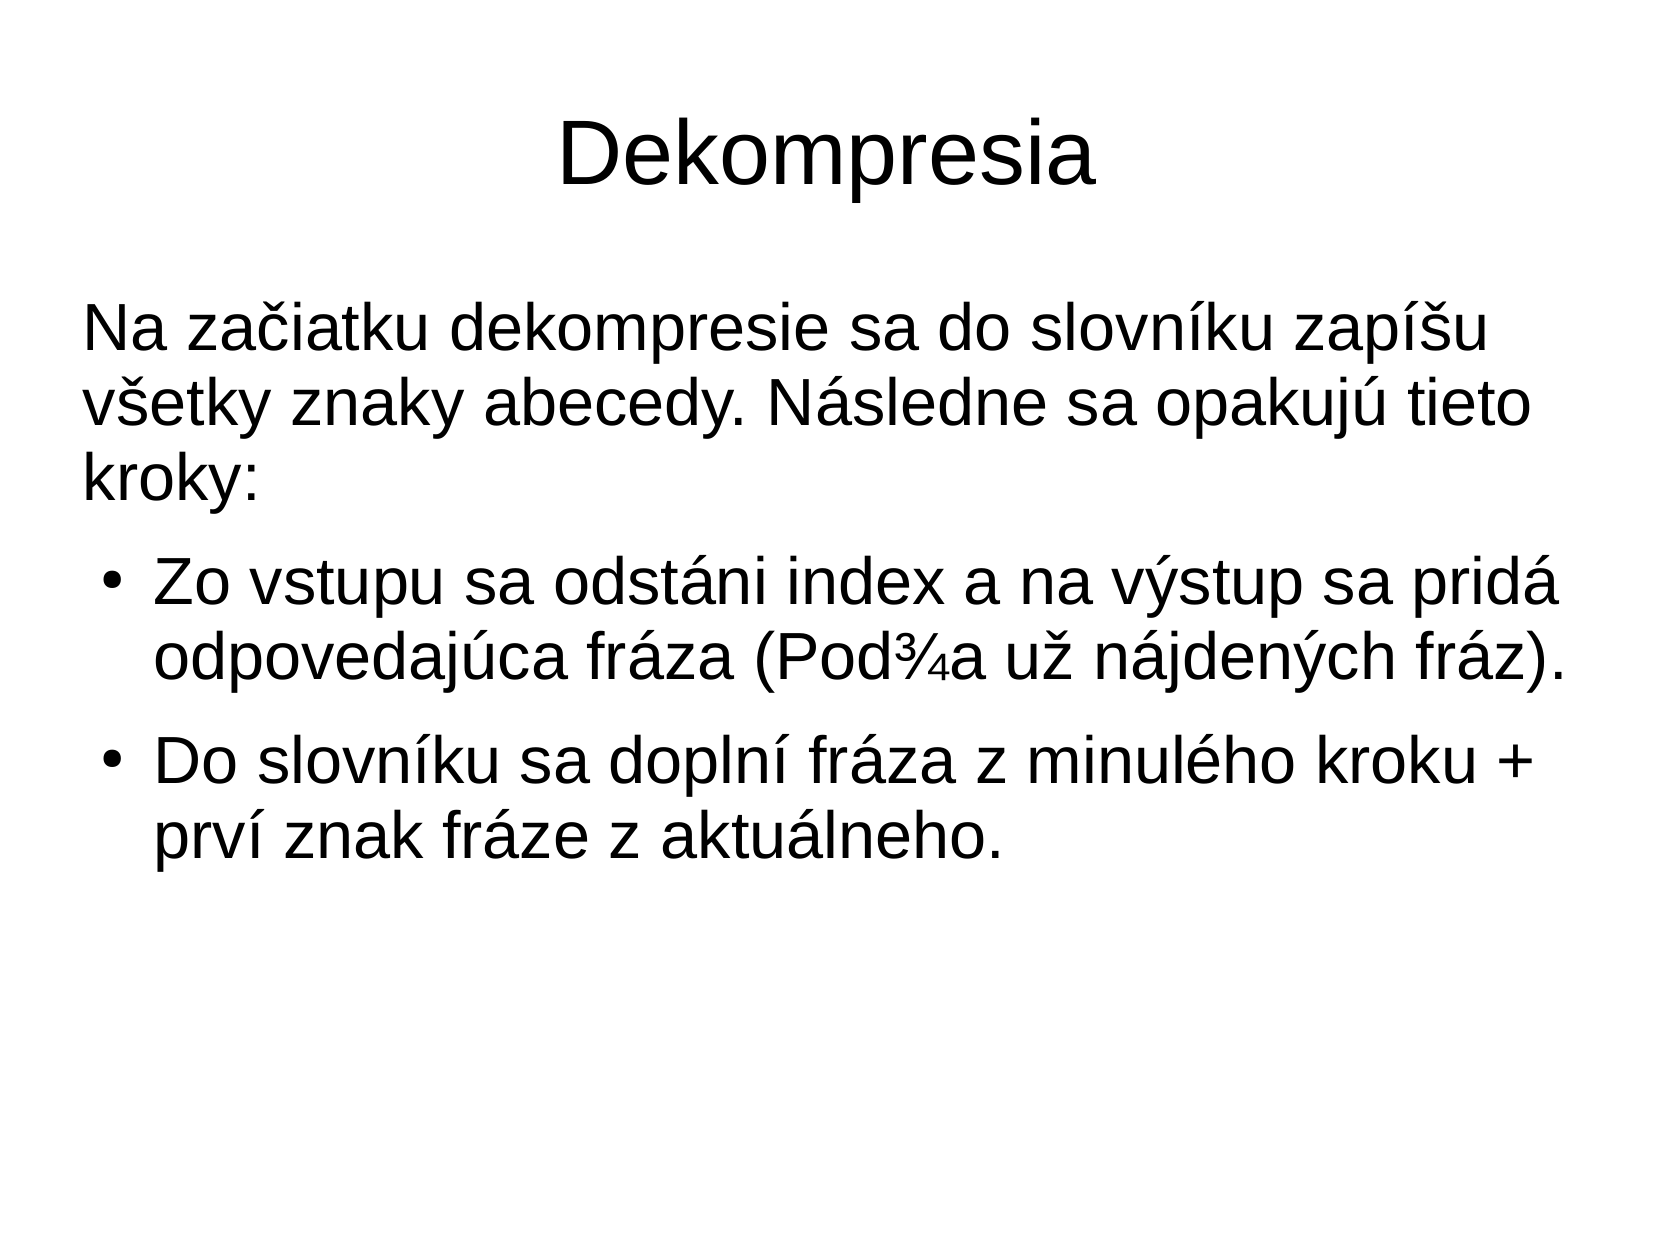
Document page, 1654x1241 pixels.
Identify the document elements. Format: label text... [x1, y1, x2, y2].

list Na začiatku dekompresie sa do slovníku zapíšu všetky znaky abecedy. Následne sa opakujú tieto kroky: Zo vstupu sa odstáni index a na výstup sa pridá odpovedajúca fráza (Pod¾a už nájdených fráz). Do slovníku sa doplní fráza z minulého kroku + prví znak fráze z aktuálneho. [82, 290, 1571, 1109]
title Dekompresia [82, 49, 1571, 257]
